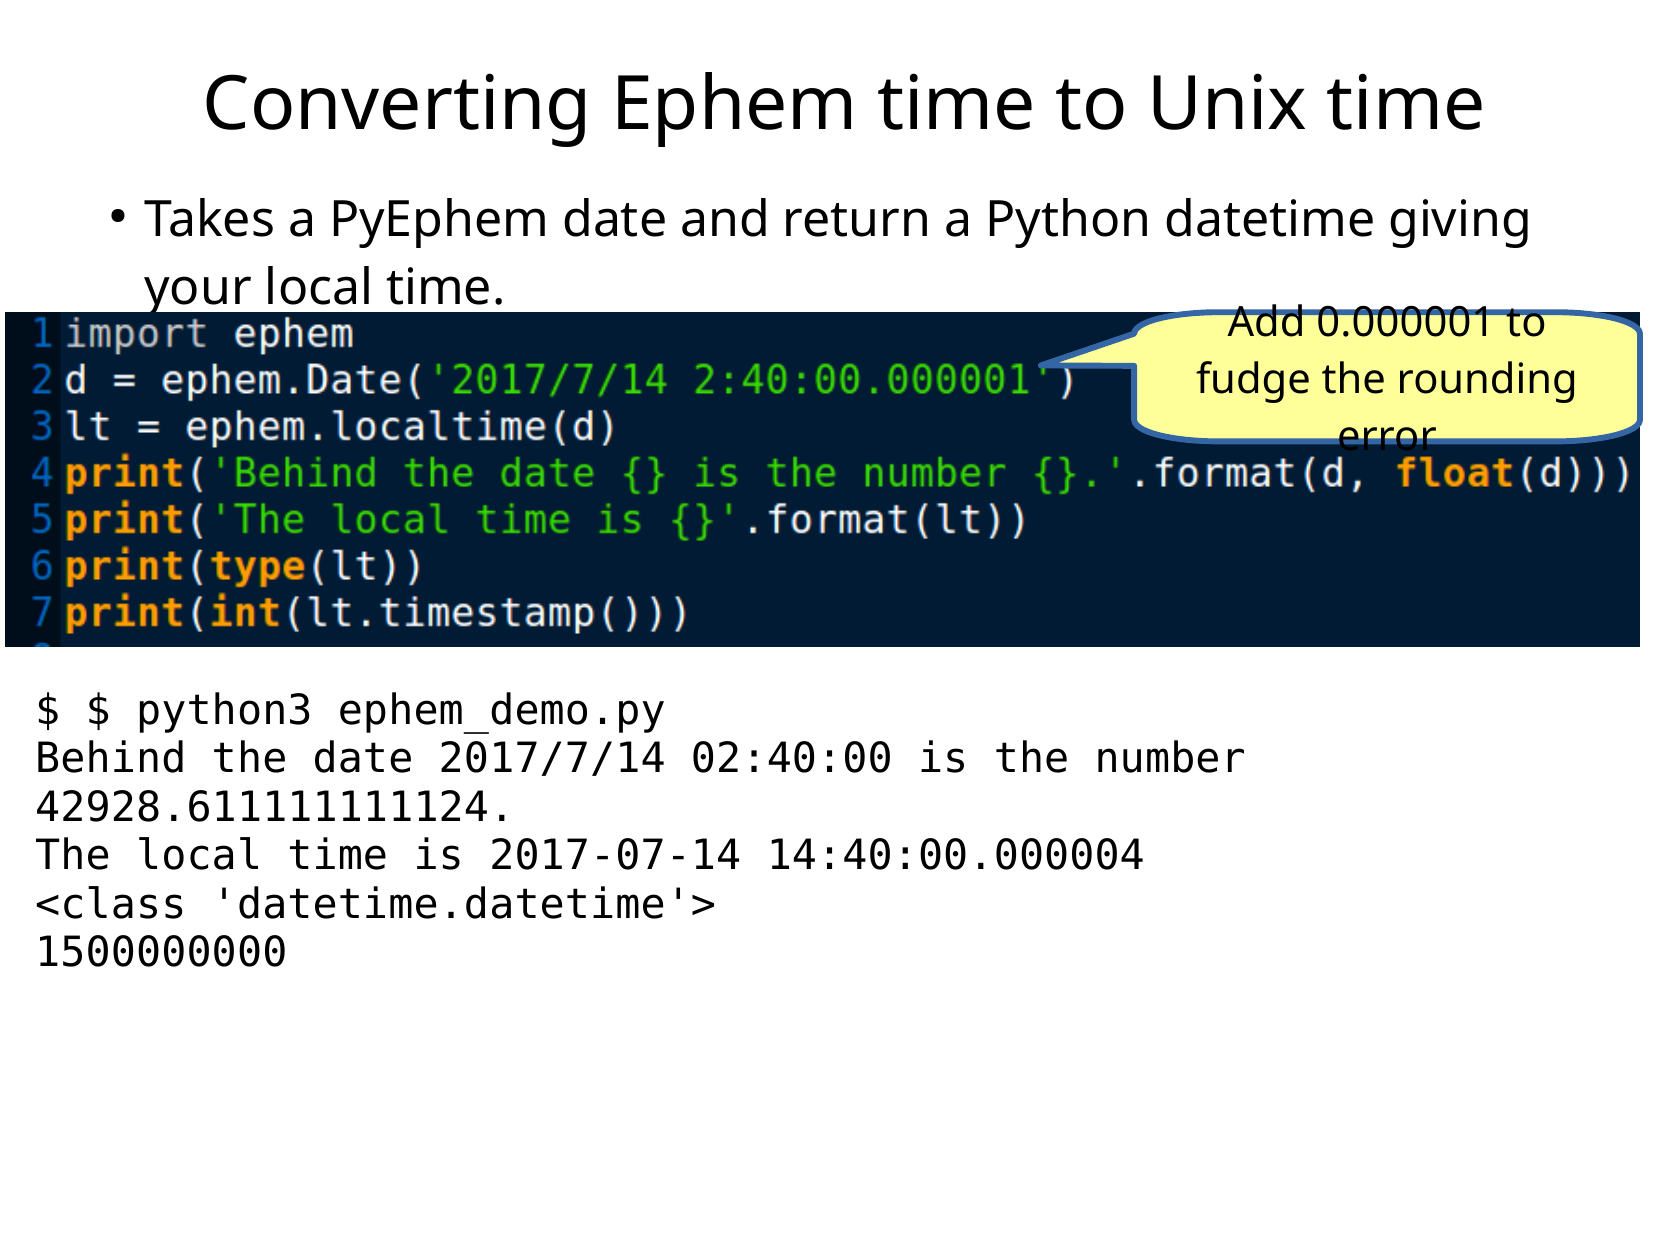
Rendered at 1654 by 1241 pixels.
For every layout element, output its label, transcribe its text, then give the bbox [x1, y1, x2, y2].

text_box Add 0.000001 to fudge the rounding error [1040, 312, 1640, 442]
subtitle Takes a PyEphem date and return a Python datetime giving your local time. [109, 169, 1598, 312]
title Converting Ephem time to Unix time [82, 49, 1571, 151]
picture [1579, 312, 1640, 330]
text_box $ $ python3 ephem_demo.py Behind the date 2017/7/14 02:40:00 is the number 42928.611111111124. The local time is 2017-07-14 14:40:00.000004 <class 'datetime.datetime'> 1500000000 [20, 678, 1615, 1033]
picture [5, 312, 1640, 647]
picture [1401, 442, 1413, 447]
